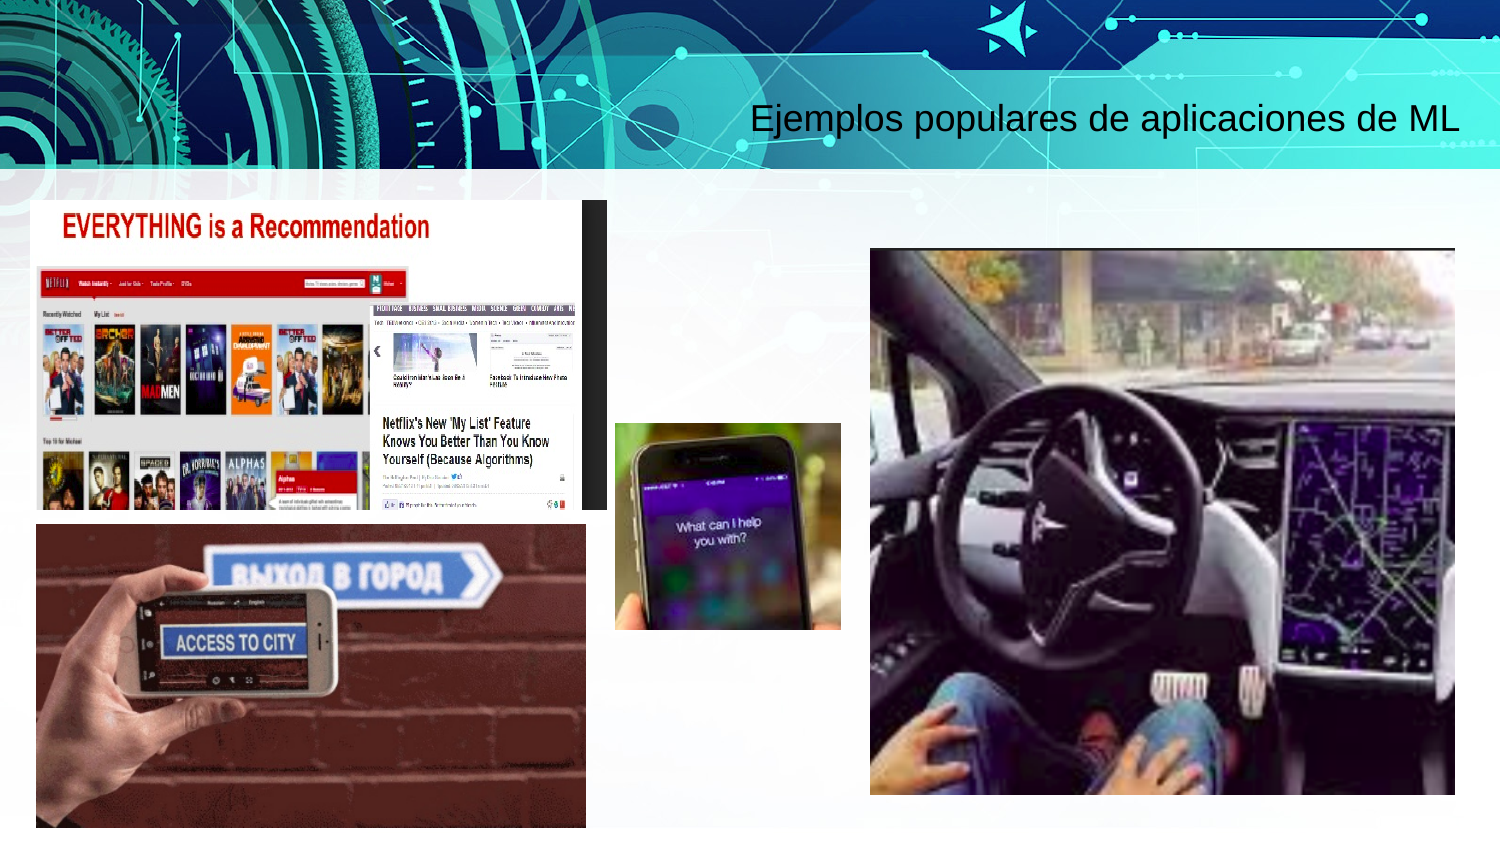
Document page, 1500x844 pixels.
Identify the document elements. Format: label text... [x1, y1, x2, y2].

picture [0, 0, 1500, 844]
text_box Ejemplos populares de aplicaciones de ML [735, 90, 1476, 147]
